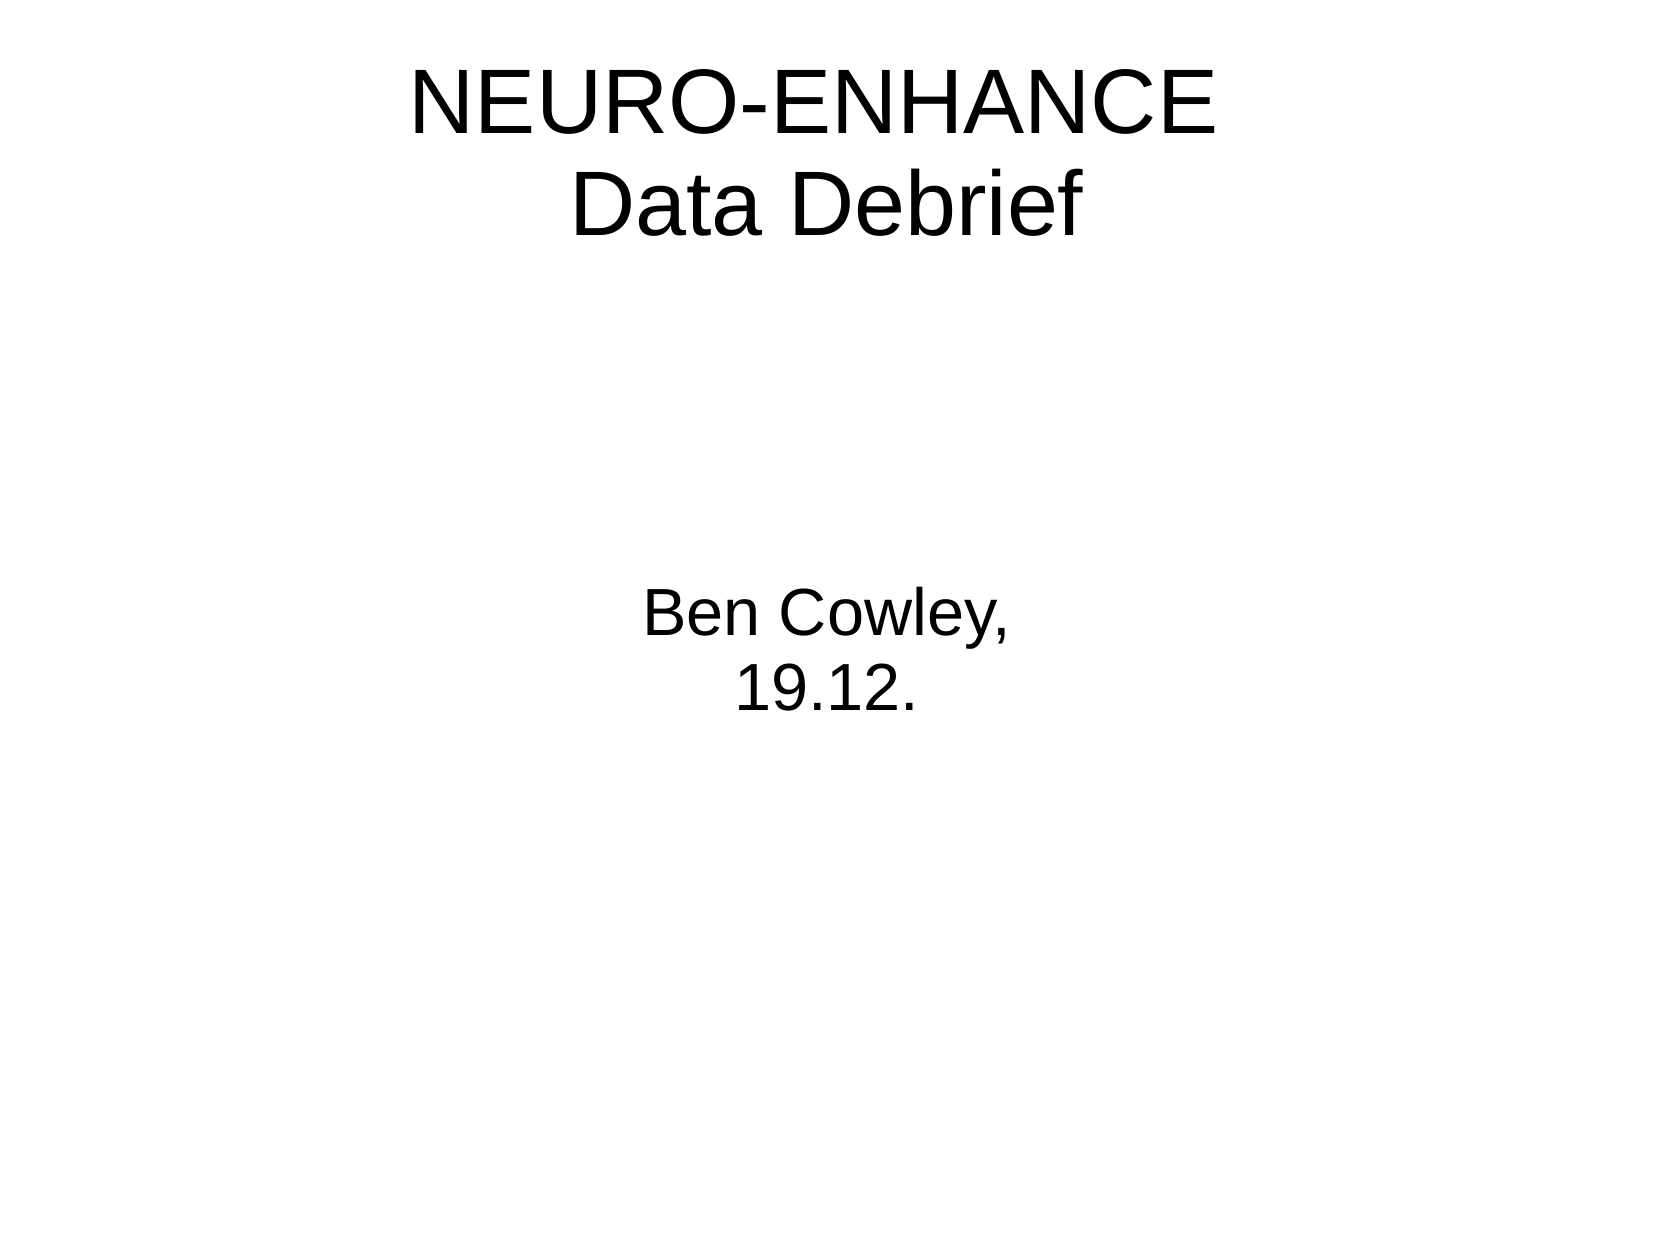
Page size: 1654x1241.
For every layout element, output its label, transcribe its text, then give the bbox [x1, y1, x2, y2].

subtitle Ben Cowley, 19.12. [82, 290, 1571, 1010]
title NEURO-ENHANCE Data Debrief [82, 49, 1571, 257]
